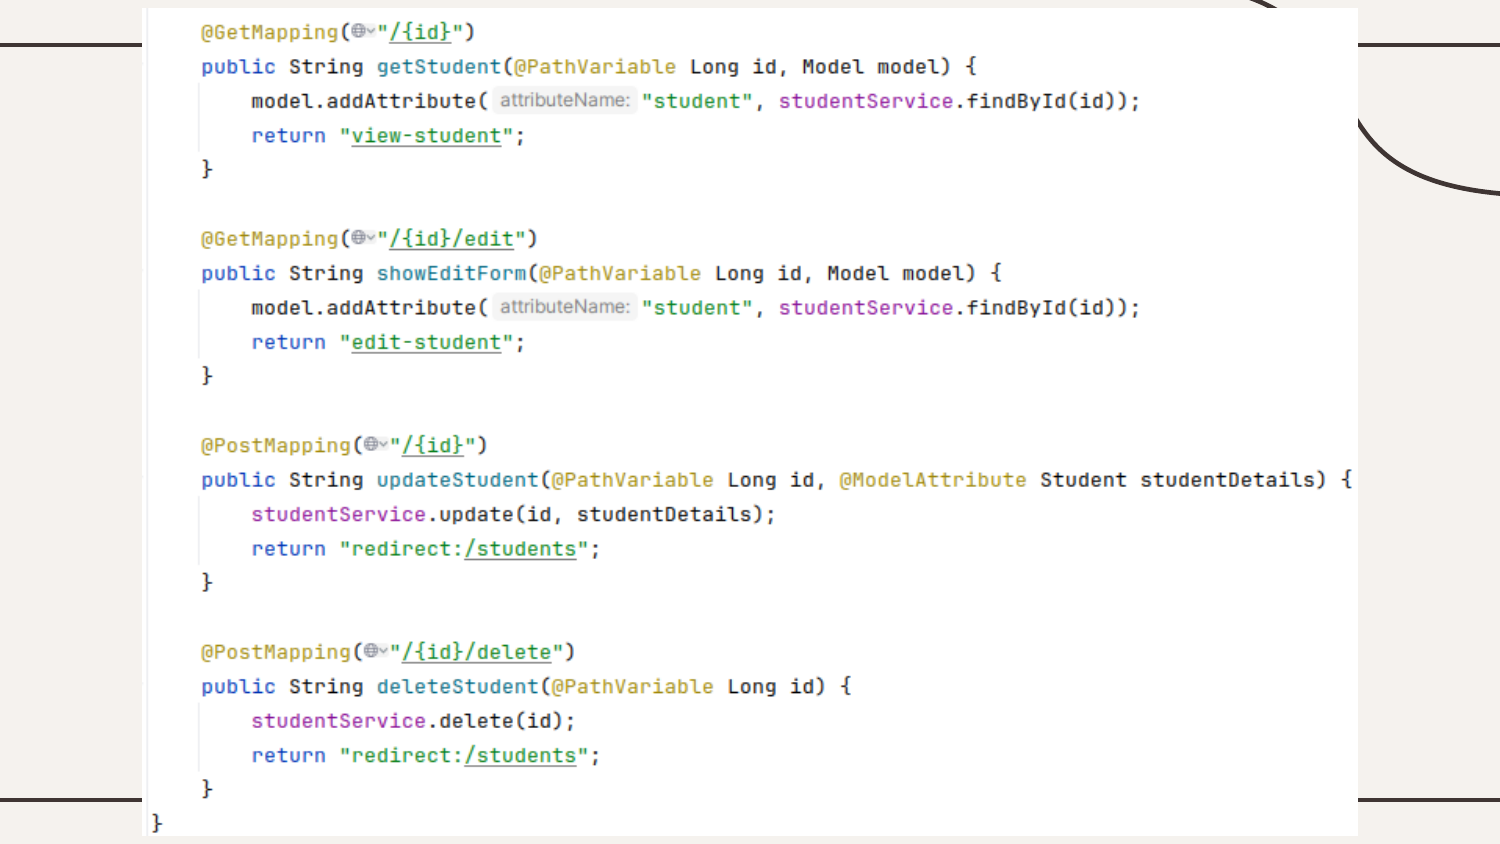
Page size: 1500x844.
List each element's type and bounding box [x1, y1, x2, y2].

picture [142, 8, 1358, 836]
